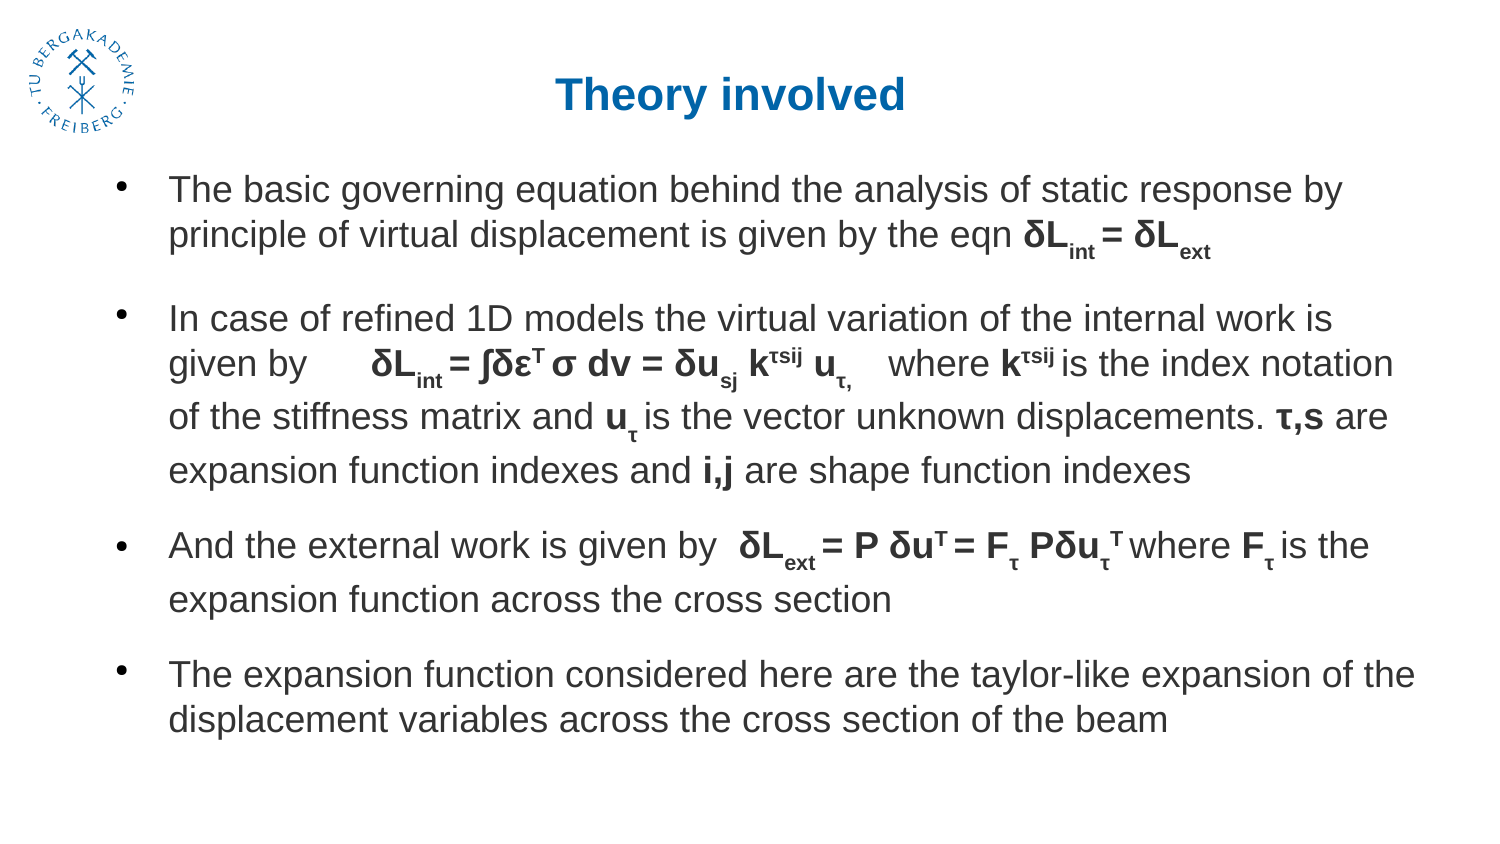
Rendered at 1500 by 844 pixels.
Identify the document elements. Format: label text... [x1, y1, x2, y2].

list Theory involved [555, 64, 916, 121]
list The basic governing equation behind the analysis of static response by principle of virtual displacement is given by the eqn δLint = δLext In case of refined 1D models the virtual variation of the internal work is given by δLint = ∫δεT σ dv = δusj kτsij uτ, where kτsij is the index notation of the stiffness matrix and uτ is the vector unknown displacements. τ,s are expansion function indexes and i,j are shape function indexes And the external work is given by δLext = P δuT = Fτ PδuτT where Fτ is the expansion function across the cross section The expansion function considered here are the taylor-like expansion of the displacement variables across the cross section of the beam [97, 165, 1433, 781]
picture [29, 29, 134, 133]
